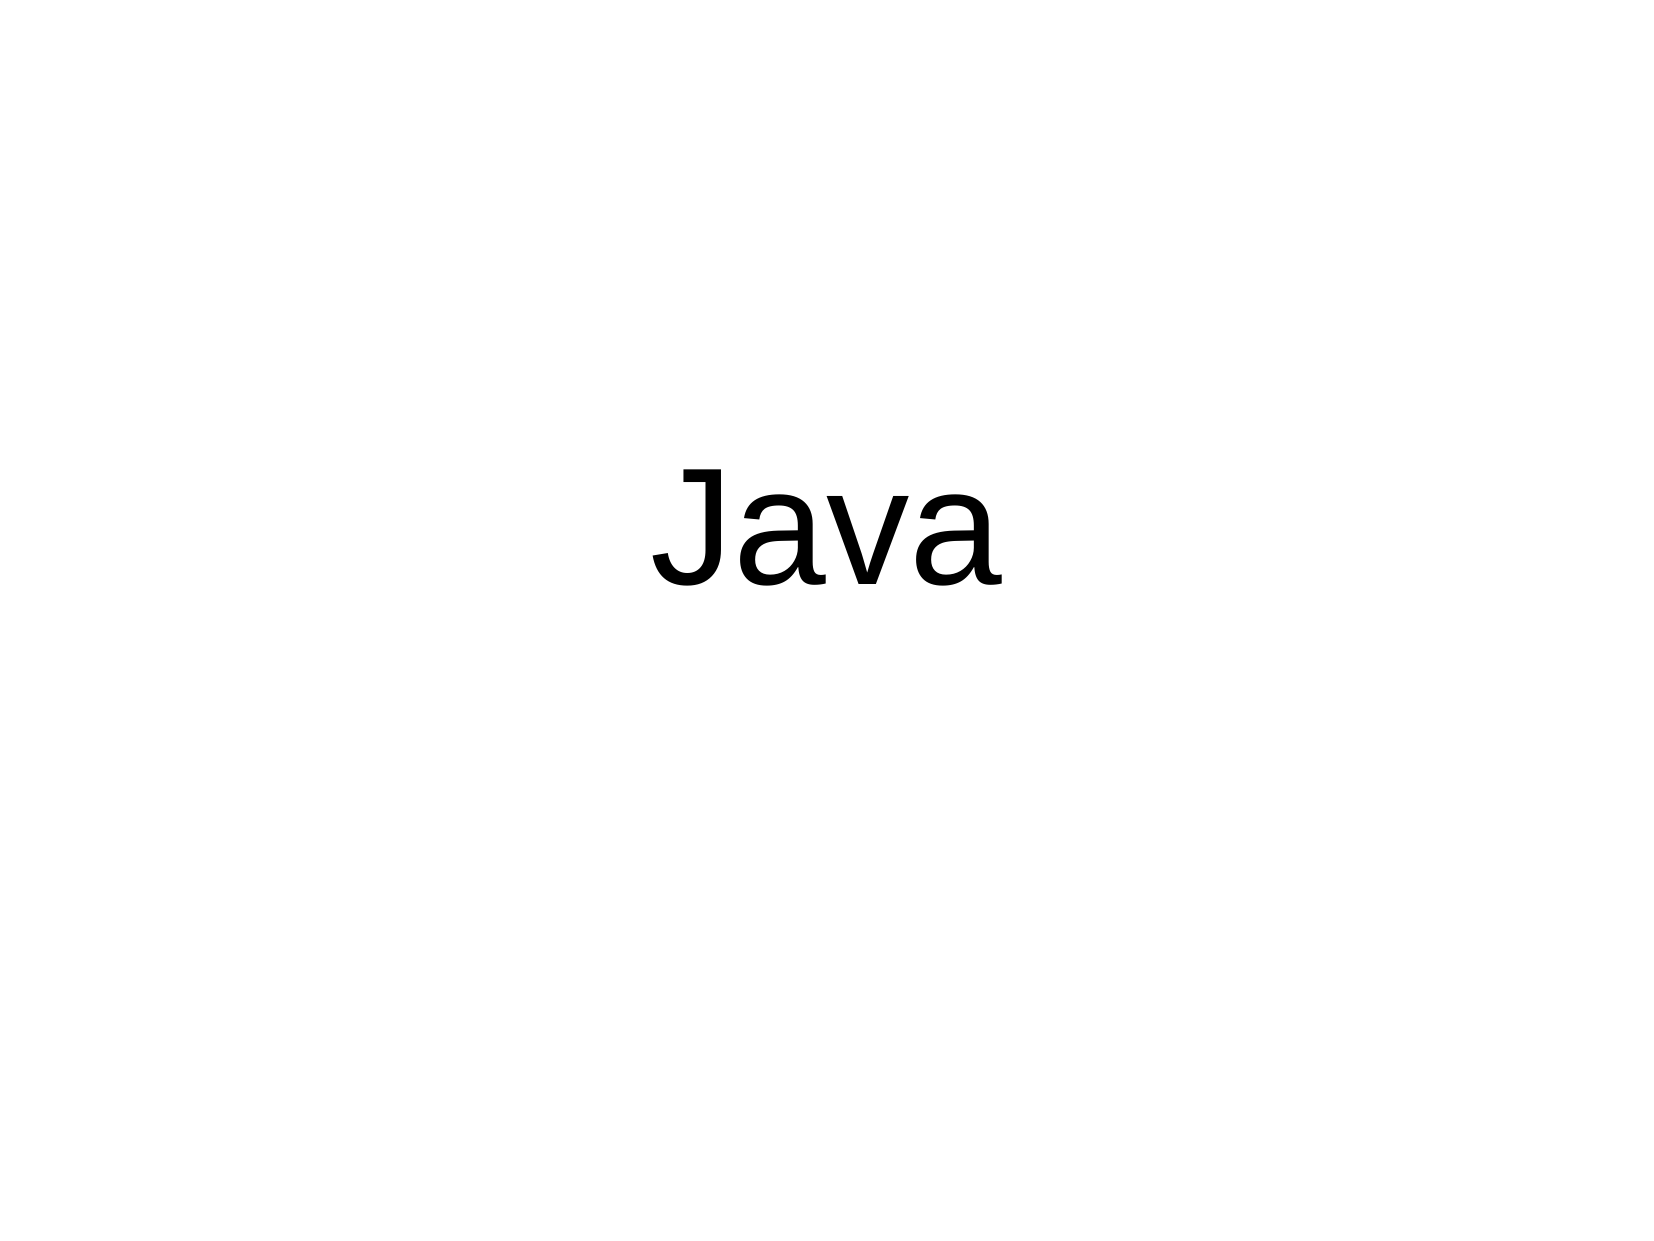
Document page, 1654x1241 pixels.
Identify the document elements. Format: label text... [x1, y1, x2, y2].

text_box Java [144, 426, 1510, 628]
